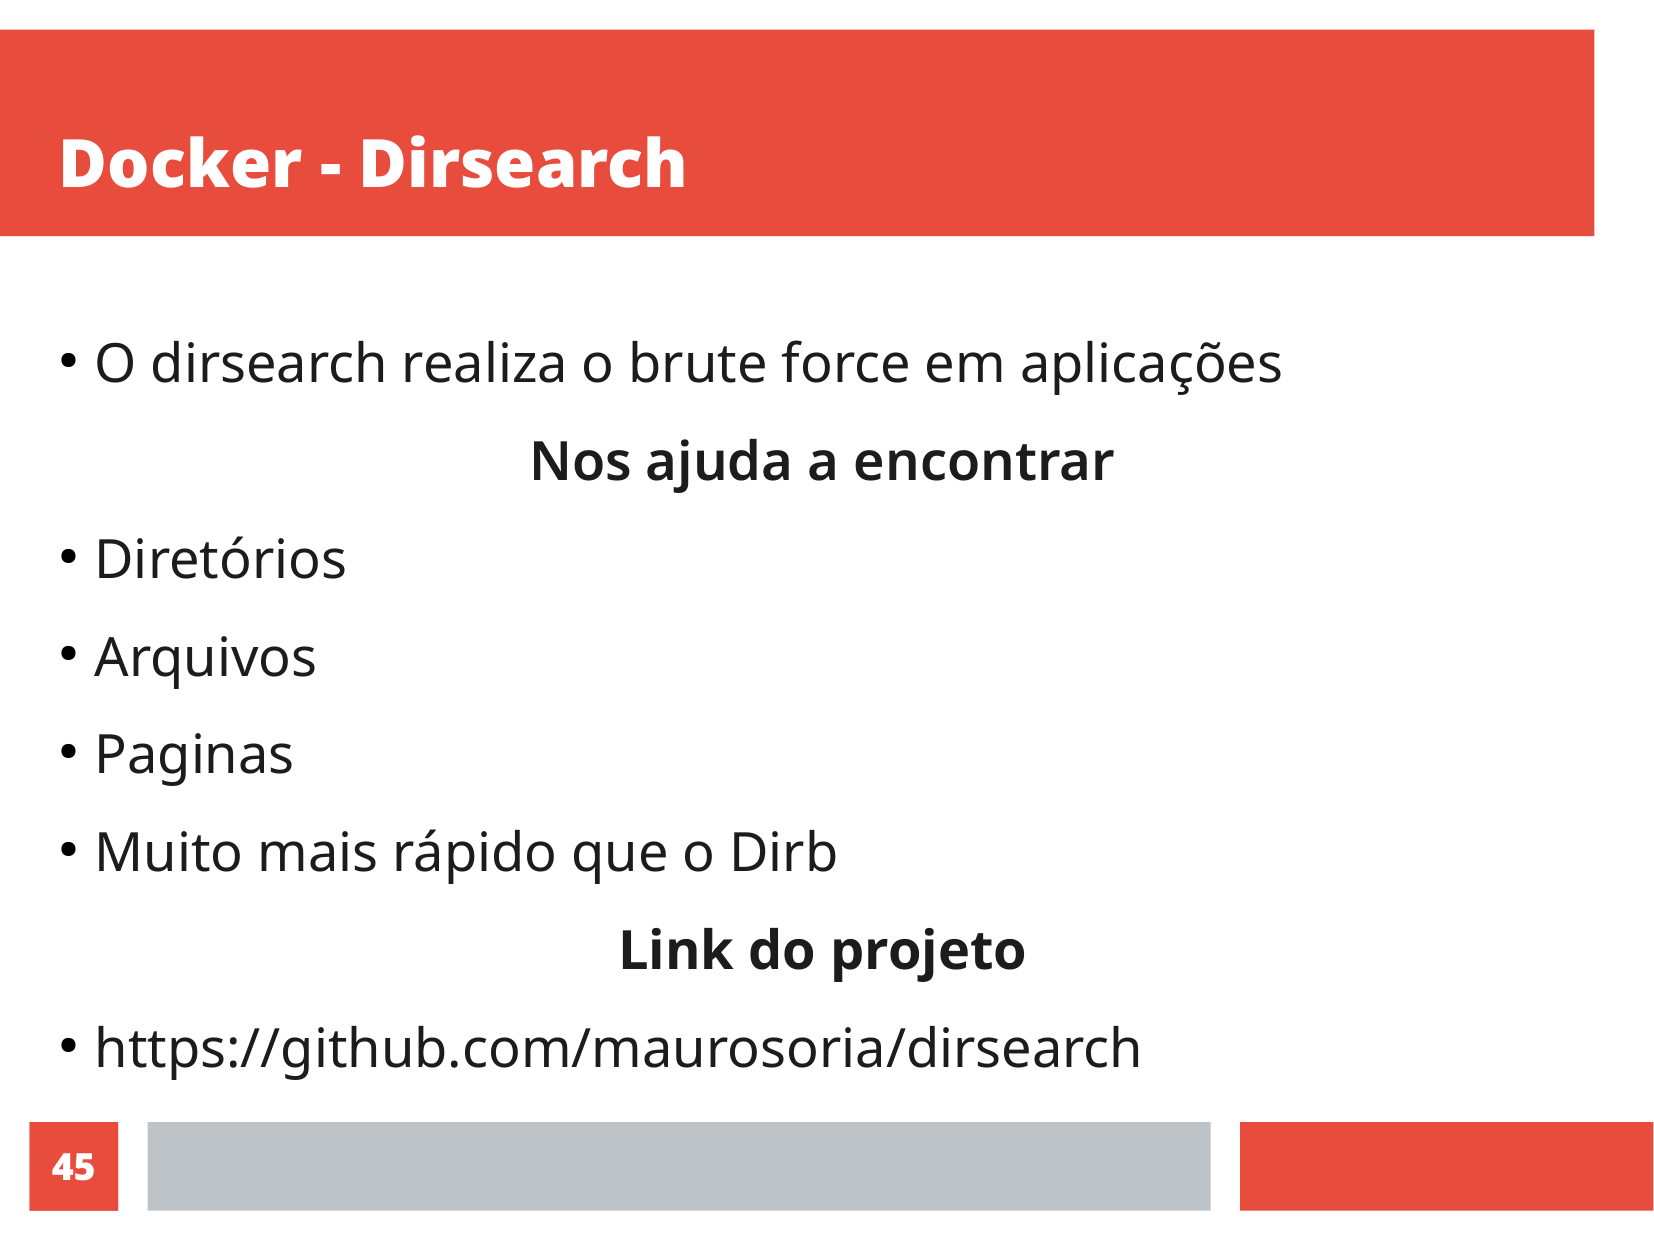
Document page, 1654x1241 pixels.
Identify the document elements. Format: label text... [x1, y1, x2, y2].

title Docker - Dirsearch [59, 59, 1595, 207]
list O dirsearch realiza o brute force em aplicações Nos ajuda a encontrar Diretórios Arquivos Paginas Muito mais rápido que o Dirb Link do projeto https://github.com/maurosoria/dirsearch [59, 324, 1565, 1093]
